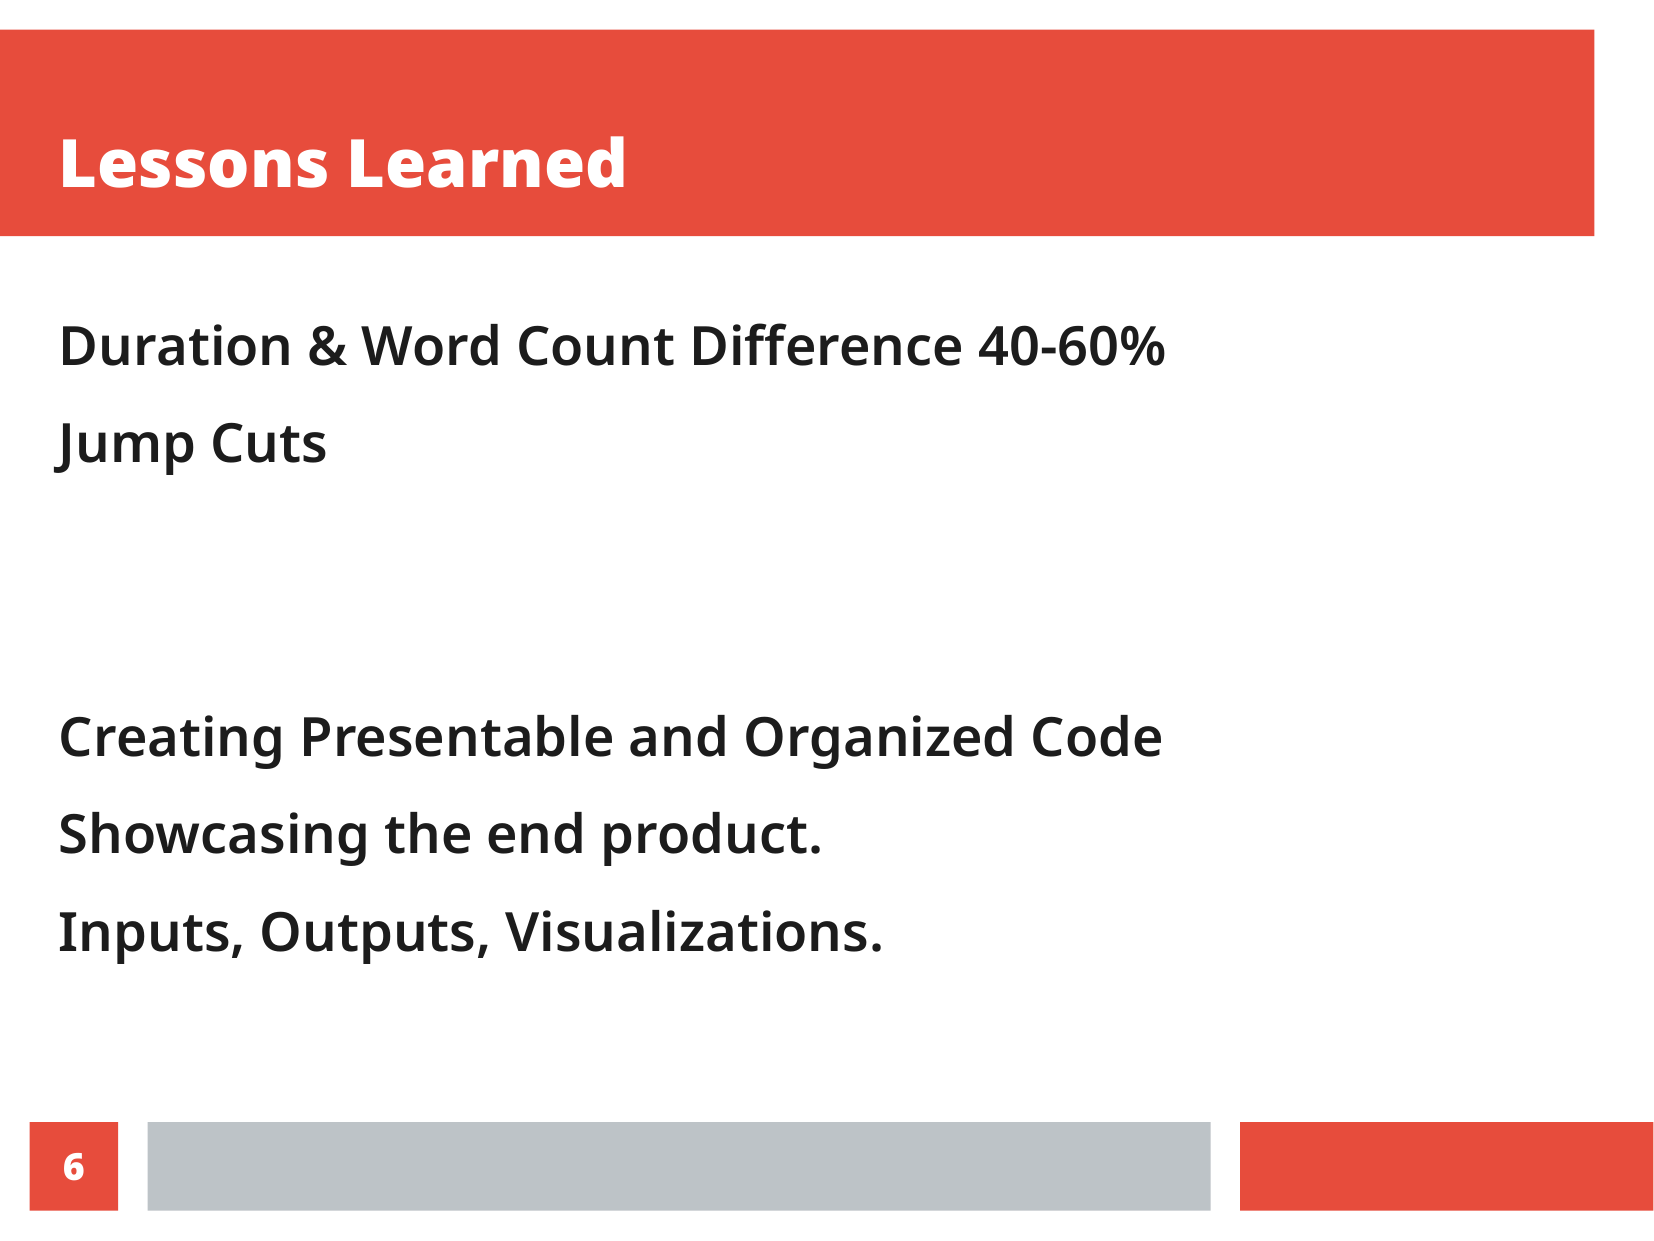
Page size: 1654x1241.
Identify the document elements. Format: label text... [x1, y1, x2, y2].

list Duration & Word Count Difference 40-60% Jump Cuts Creating Presentable and Organized Code Showcasing the end product. Inputs, Outputs, Visualizations. [59, 307, 1565, 1075]
title Lessons Learned [59, 59, 1595, 207]
